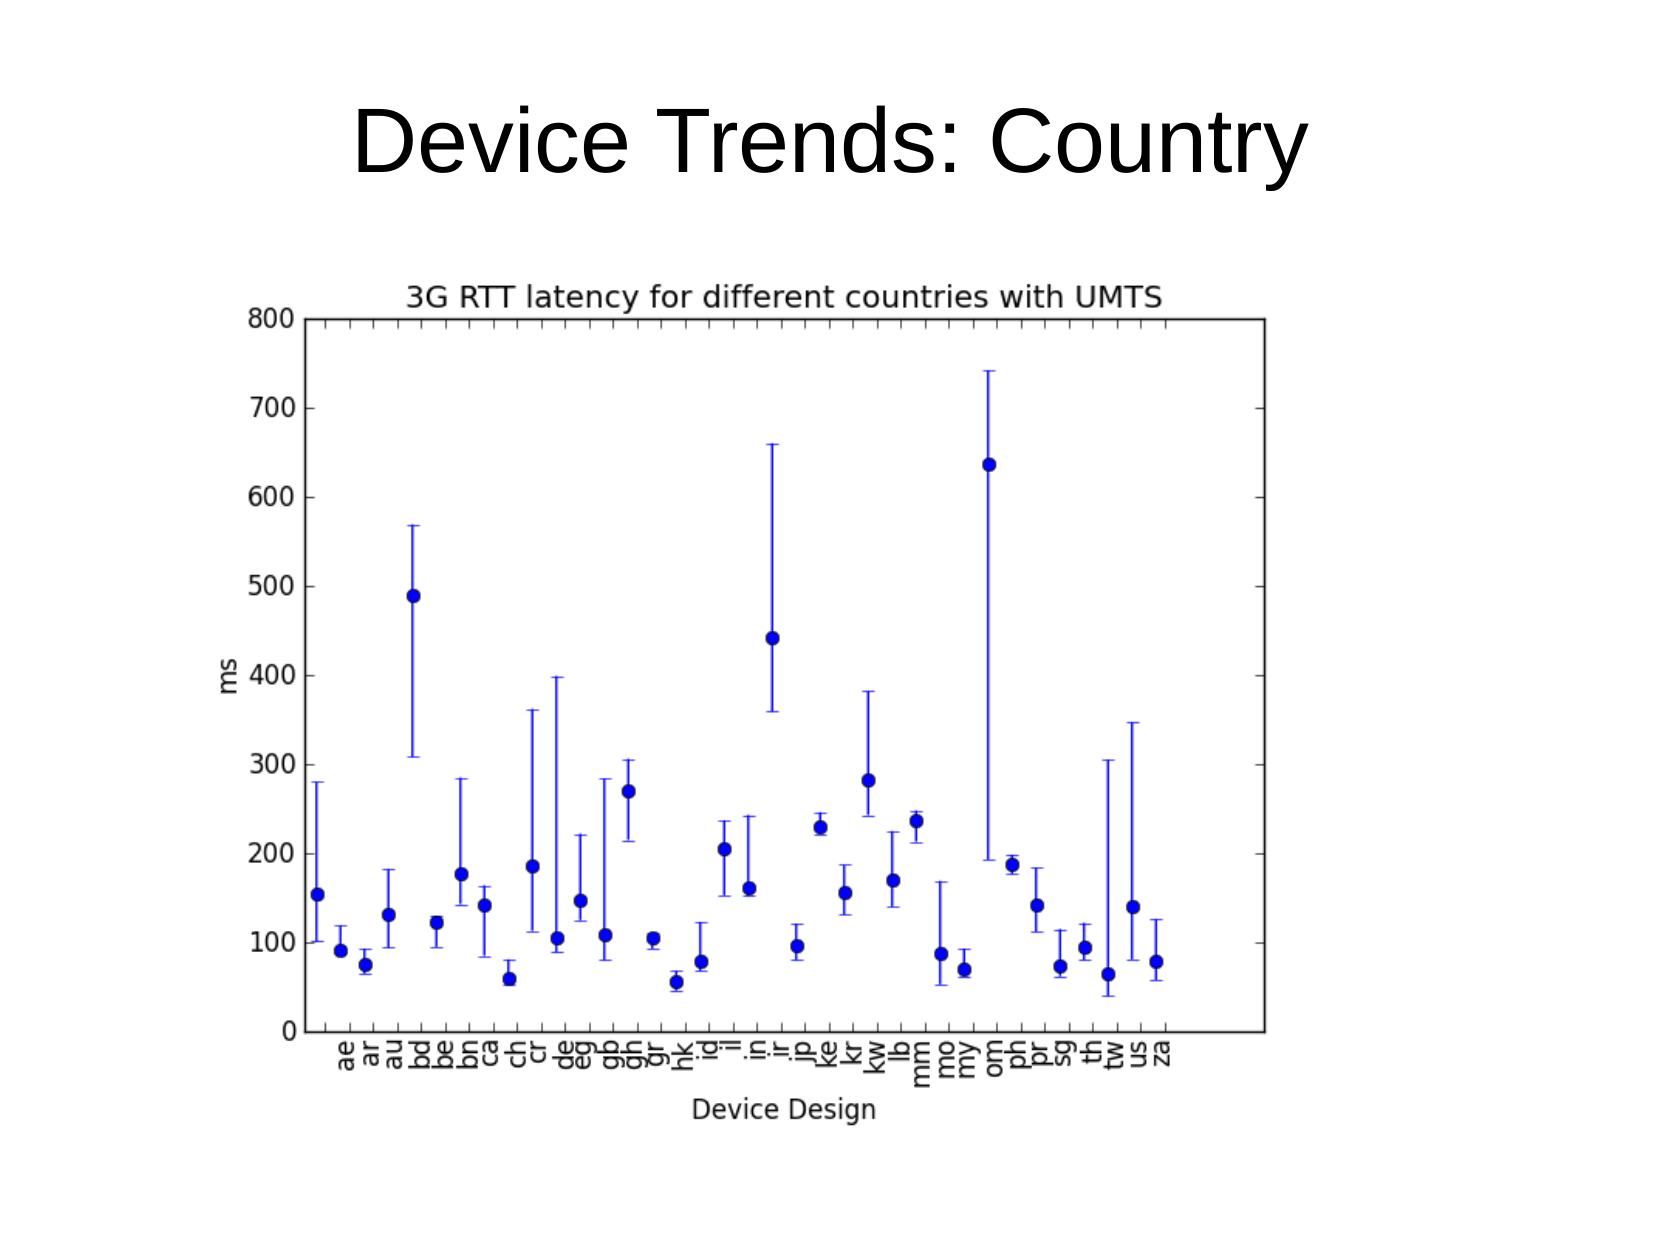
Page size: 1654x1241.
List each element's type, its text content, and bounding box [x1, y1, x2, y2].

title Device Trends: Country [86, 37, 1576, 245]
picture [150, 225, 1388, 1163]
